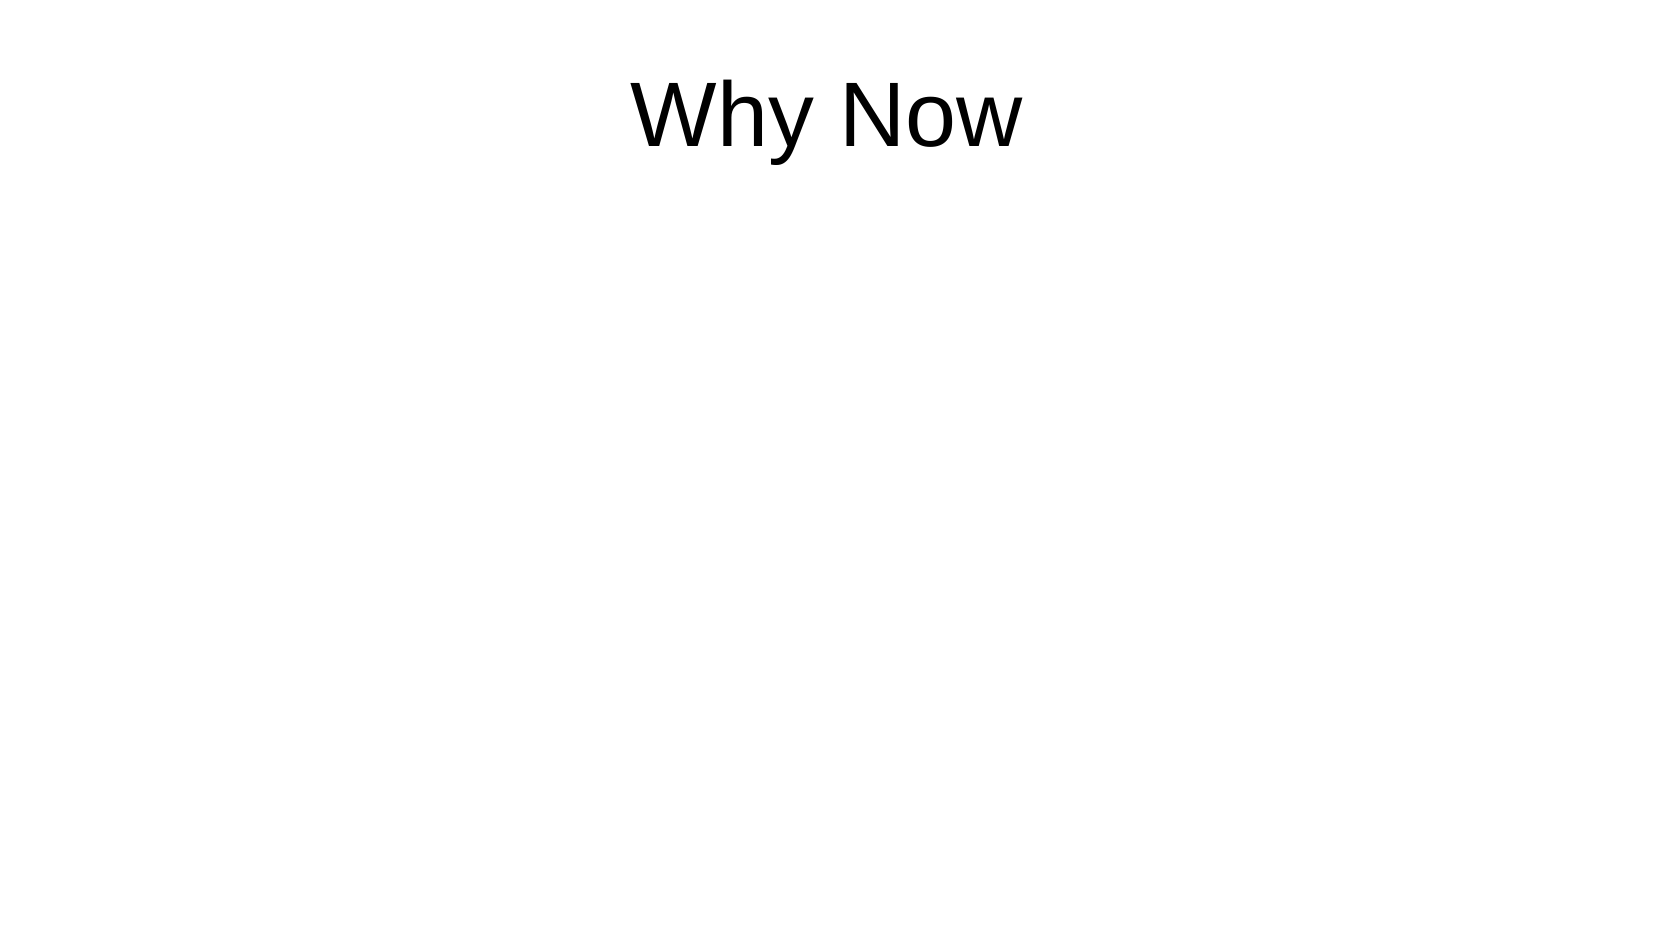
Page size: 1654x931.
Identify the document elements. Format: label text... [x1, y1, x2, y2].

title Why Now [82, 37, 1571, 193]
